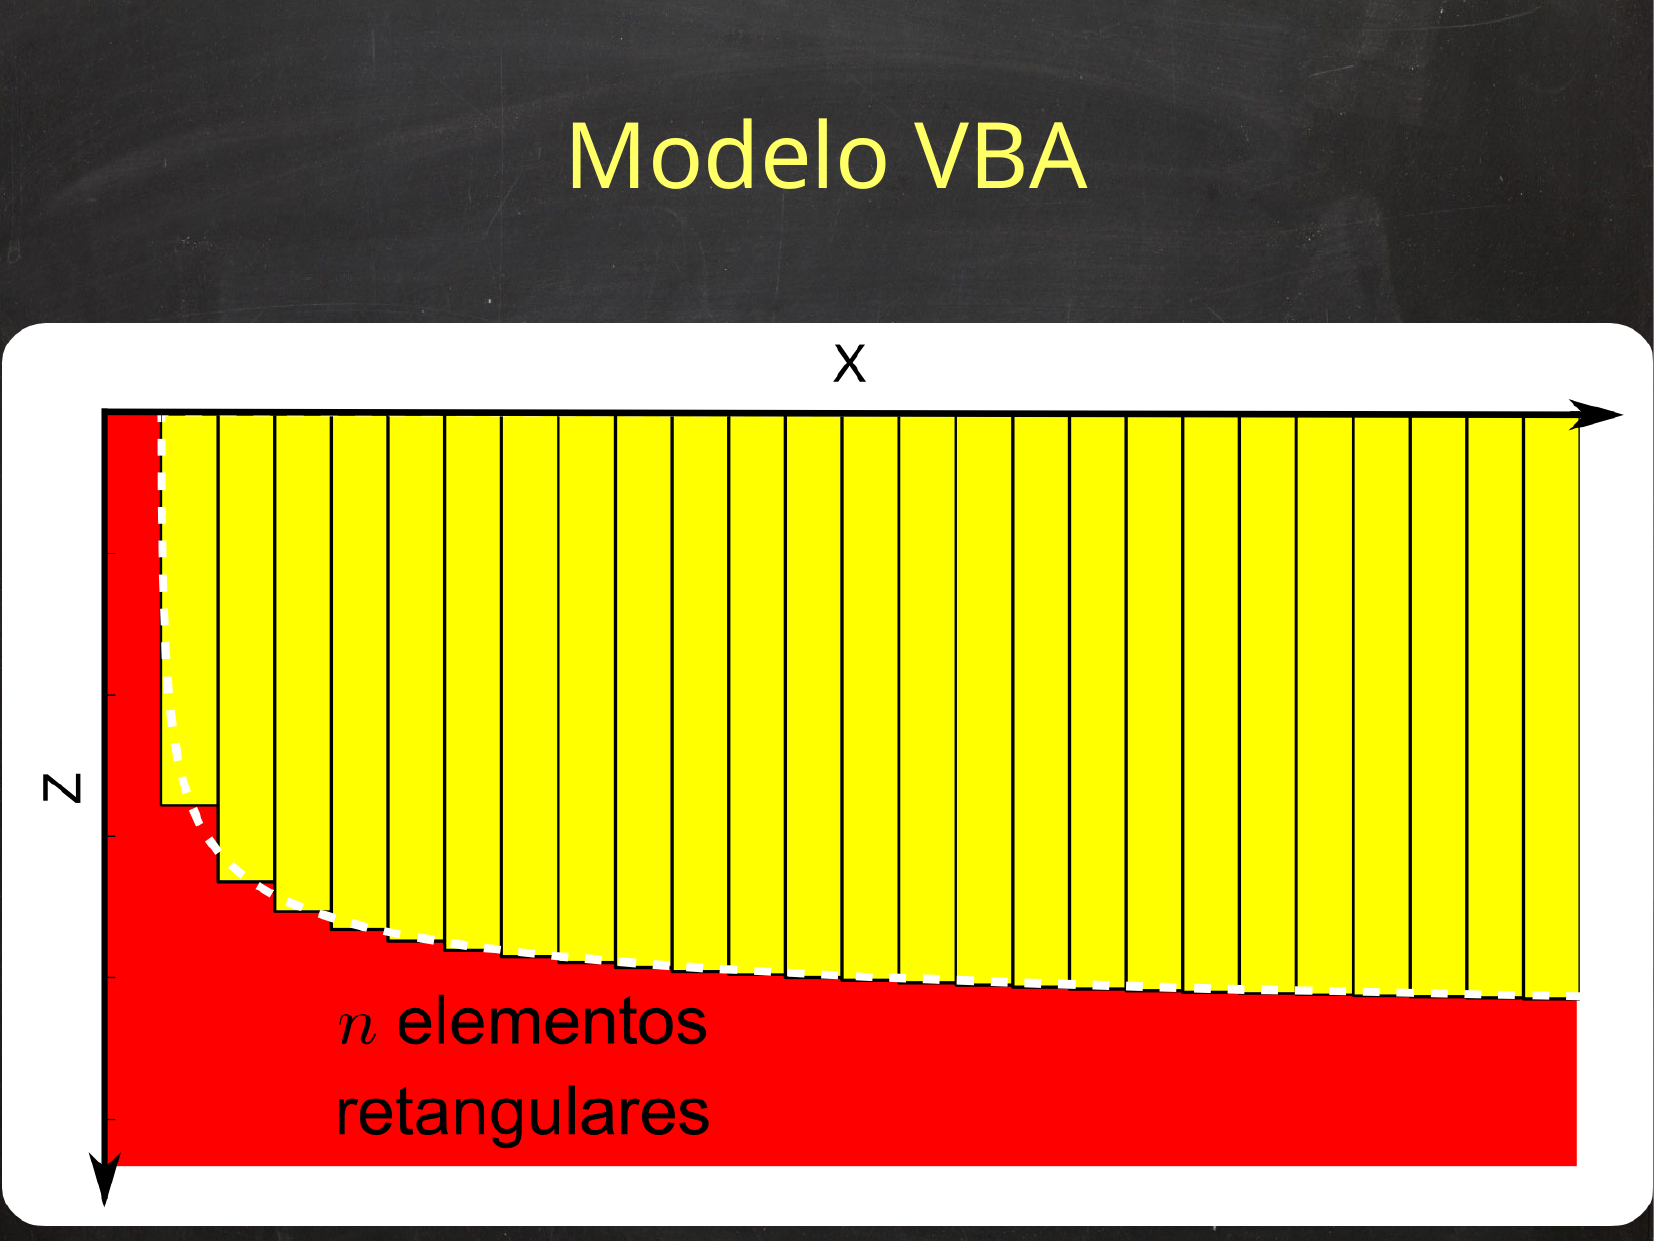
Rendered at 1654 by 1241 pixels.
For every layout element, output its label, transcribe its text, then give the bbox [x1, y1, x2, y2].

title Modelo VBA [82, 49, 1571, 257]
picture [0, 0, 1654, 1241]
